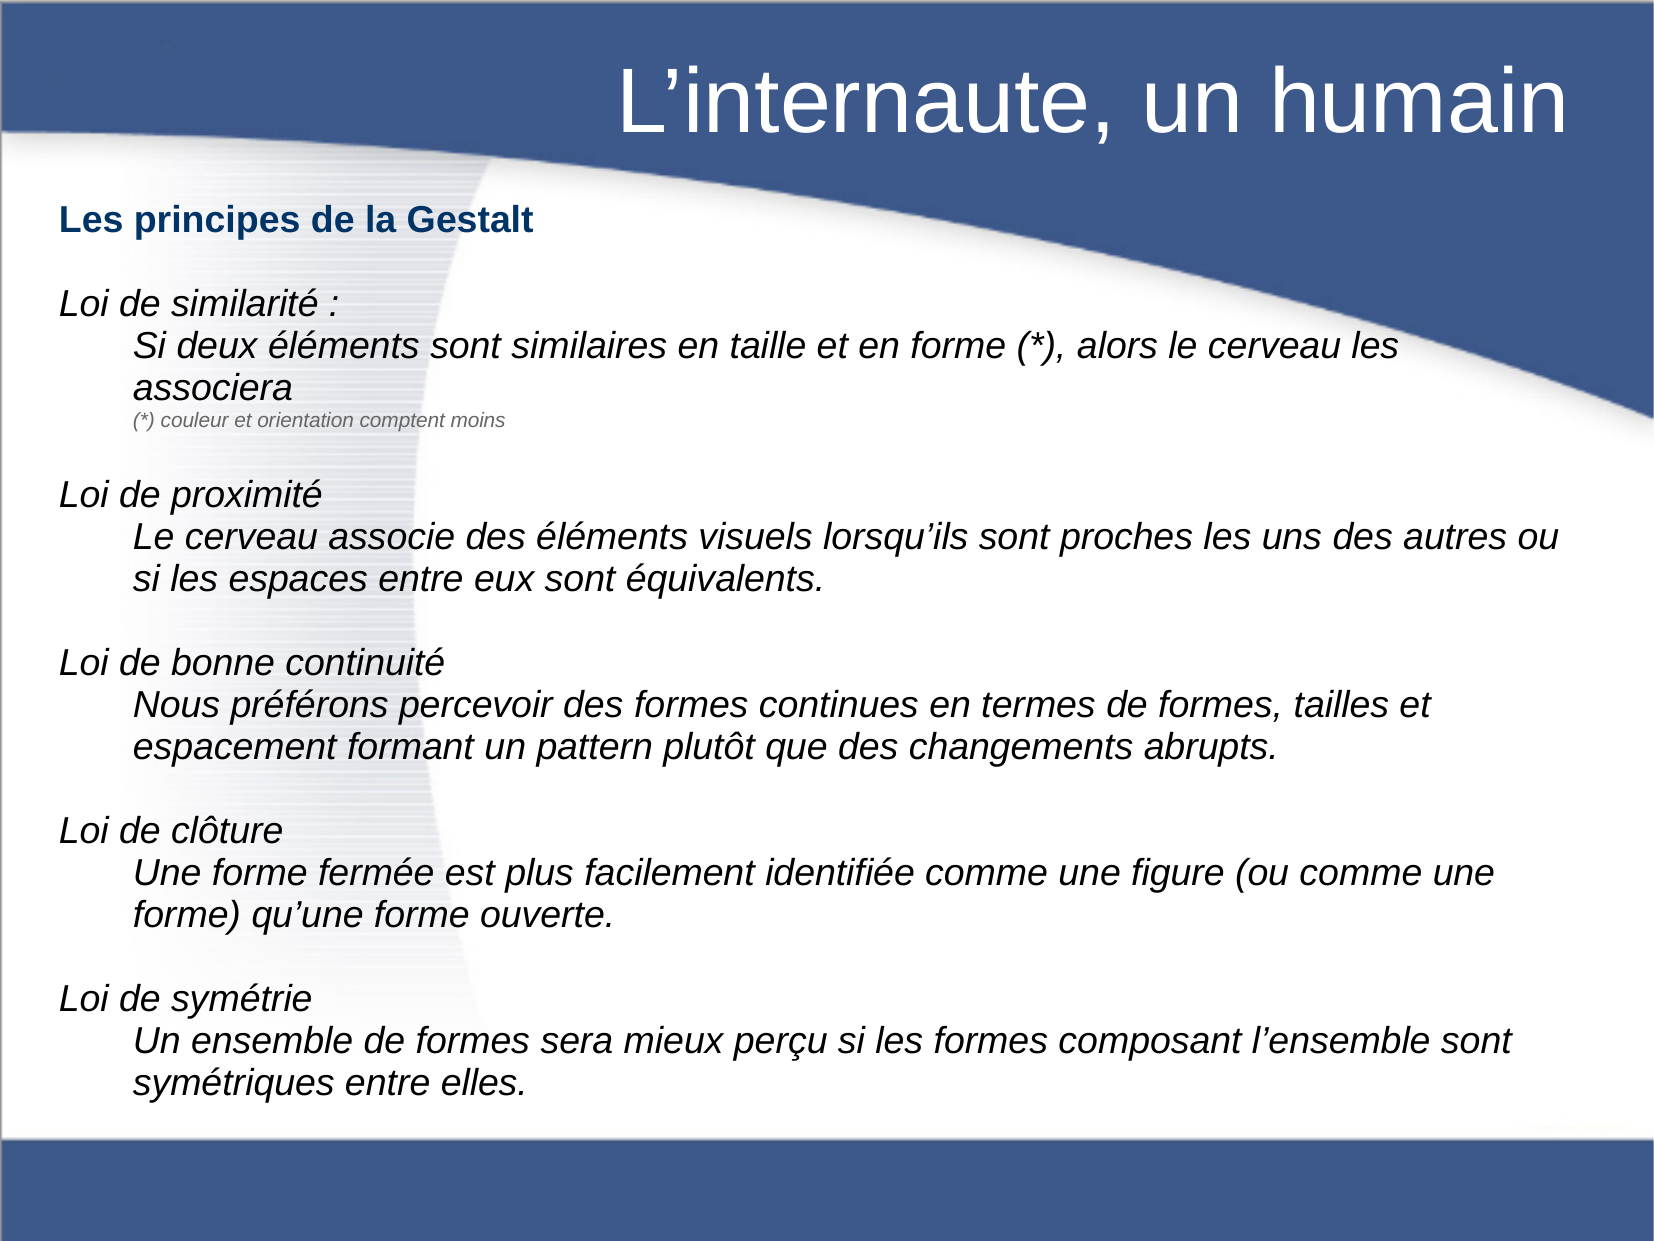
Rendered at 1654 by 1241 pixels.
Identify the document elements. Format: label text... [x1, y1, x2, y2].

title L’internaute, un humain [82, 49, 1571, 198]
text_box Les principes de la Gestalt Loi de similarité : Si deux éléments sont similaires en taille et en forme (*), alors le cerveau les associera (*) couleur et orientation comptent moins Loi de proximité Le cerveau associe des éléments visuels lorsqu’ils sont proches les uns des autres ou si les espaces entre eux sont équivalents. Loi de bonne continuité Nous préférons percevoir des formes continues en termes de formes, tailles et espacement formant un pattern plutôt que des changements abrupts. Loi de clôture Une forme fermée est plus facilement identifiée comme une figure (ou comme une forme) qu’une forme ouverte. Loi de symétrie Un ensemble de formes sera mieux perçu si les formes composant l’ensemble sont symétriques entre elles. [59, 198, 1583, 1146]
picture [0, 0, 1654, 1241]
